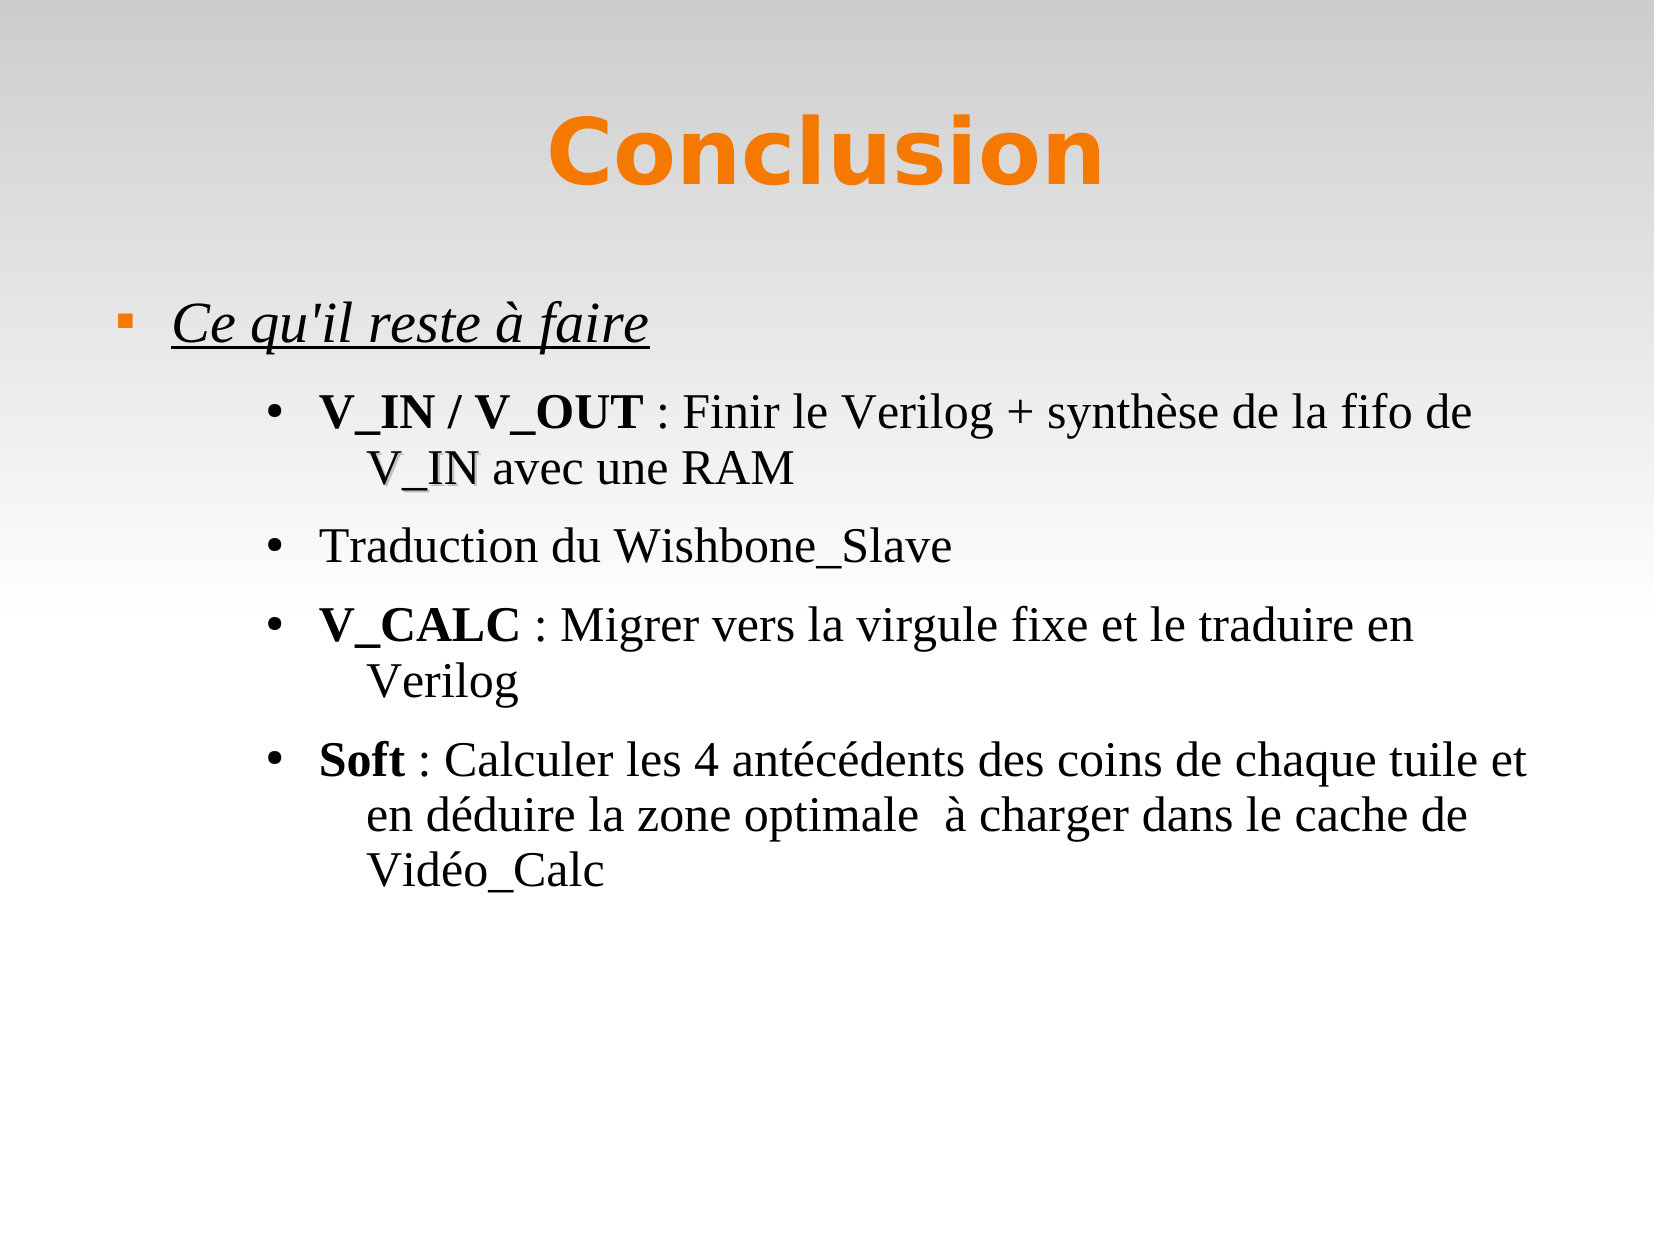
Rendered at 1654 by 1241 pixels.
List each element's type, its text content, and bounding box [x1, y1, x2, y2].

title Conclusion [82, 49, 1571, 257]
list Ce qu'il reste à faire V_IN / V_OUT : Finir le Verilog + synthèse de la fifo de V_IN avec une RAM Traduction du Wishbone_Slave V_CALC : Migrer vers la virgule fixe et le traduire en Verilog Soft : Calculer les 4 antécédents des coins de chaque tuile et en déduire la zone optimale à charger dans le cache de Vidéo_Calc [82, 290, 1571, 1109]
